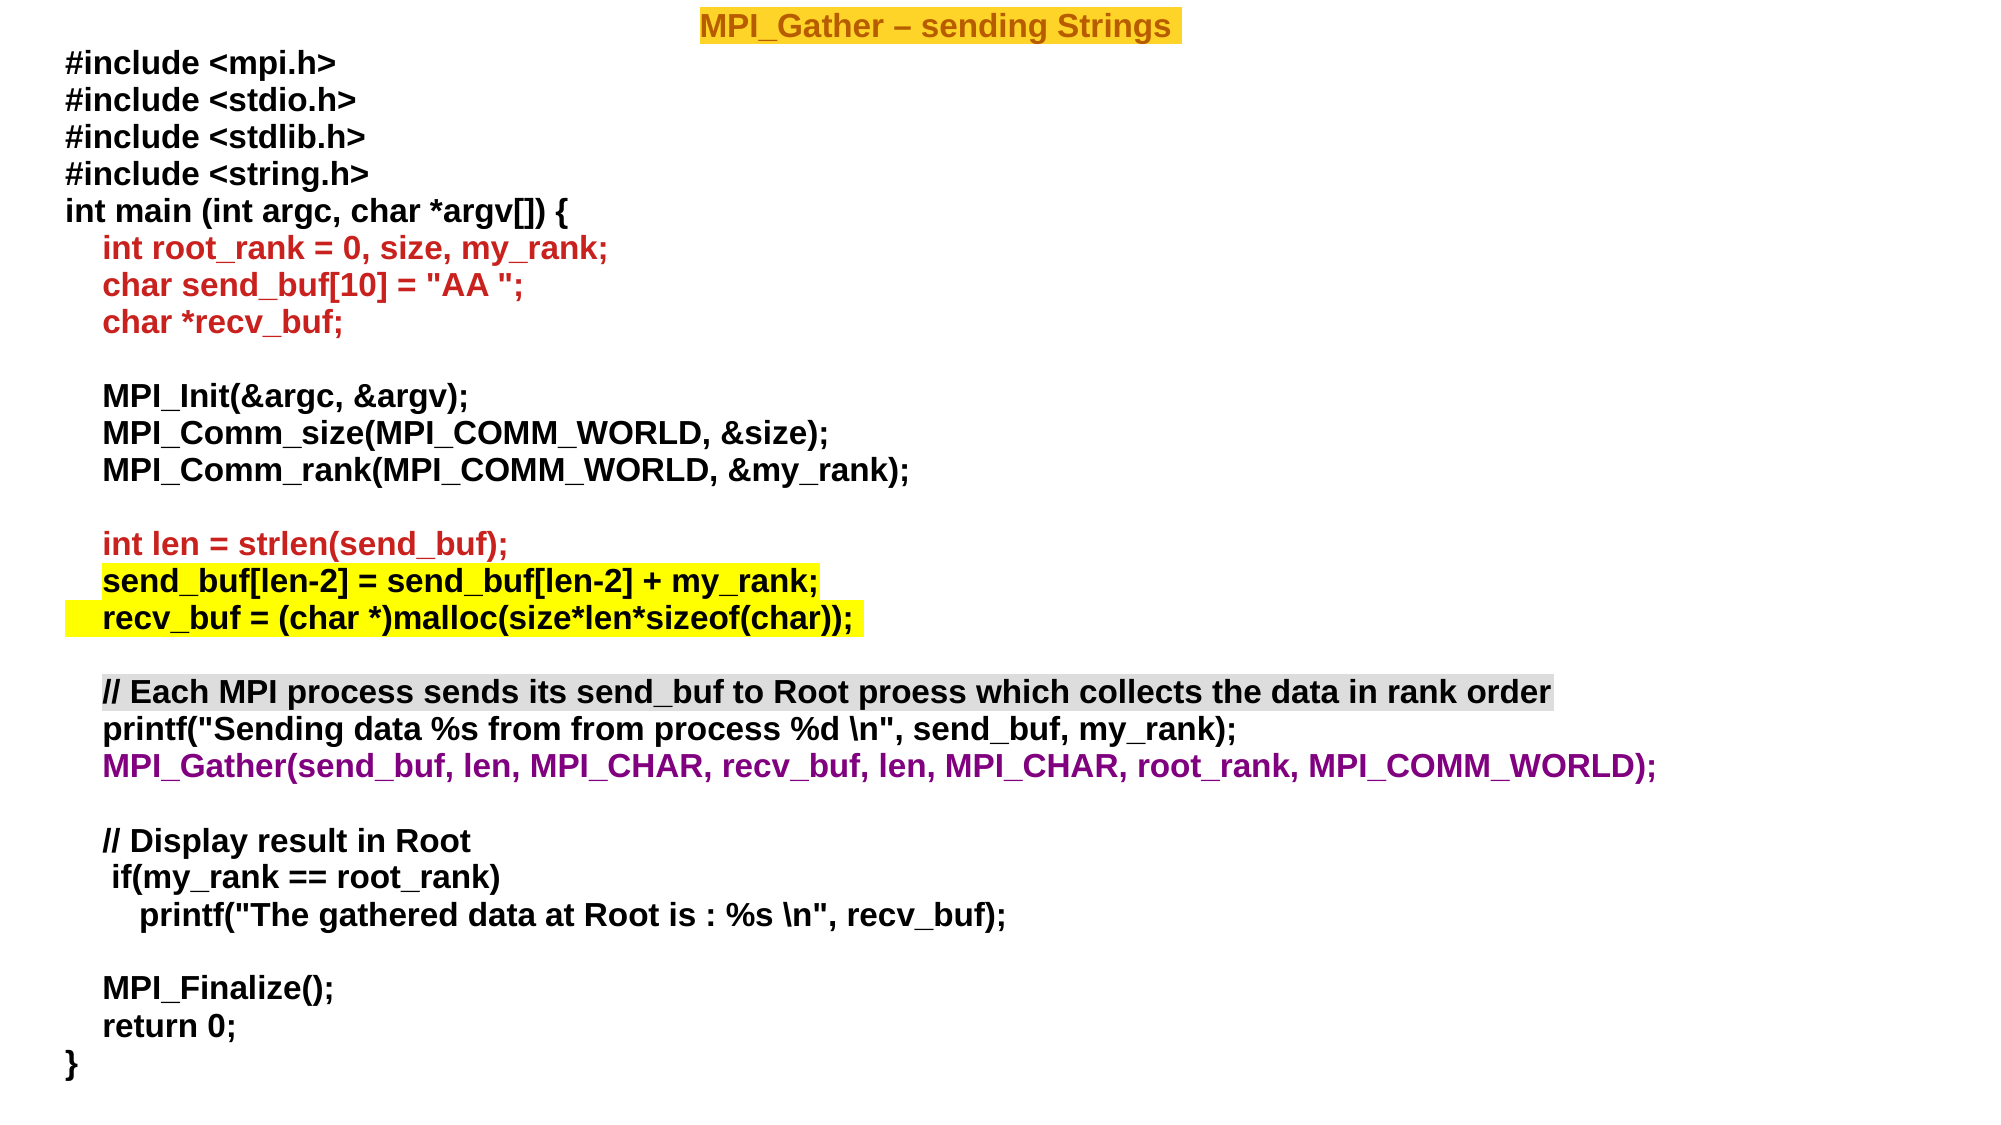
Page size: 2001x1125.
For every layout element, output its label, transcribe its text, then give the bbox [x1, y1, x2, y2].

text_box MPI_Gather – sending Strings #include <mpi.h> #include <stdio.h> #include <stdlib.h> #include <string.h> int main (int argc, char *argv[]) { int root_rank = 0, size, my_rank; char send_buf[10] = "AA "; char *recv_buf; MPI_Init(&argc, &argv); MPI_Comm_size(MPI_COMM_WORLD, &size); MPI_Comm_rank(MPI_COMM_WORLD, &my_rank); int len = strlen(send_buf); send_buf[len-2] = send_buf[len-2] + my_rank; recv_buf = (char *)malloc(size*len*sizeof(char)); // Each MPI process sends its send_buf to Root proess which collects the data in rank order printf("Sending data %s from from process %d \n", send_buf, my_rank); MPI_Gather(send_buf, len, MPI_CHAR, recv_buf, len, MPI_CHAR, root_rank, MPI_COMM_WORLD); // Display result in Root if(my_rank == root_rank) printf("The gathered data at Root is : %s \n", recv_buf); MPI_Finalize(); return 0; } [50, 0, 1831, 1111]
